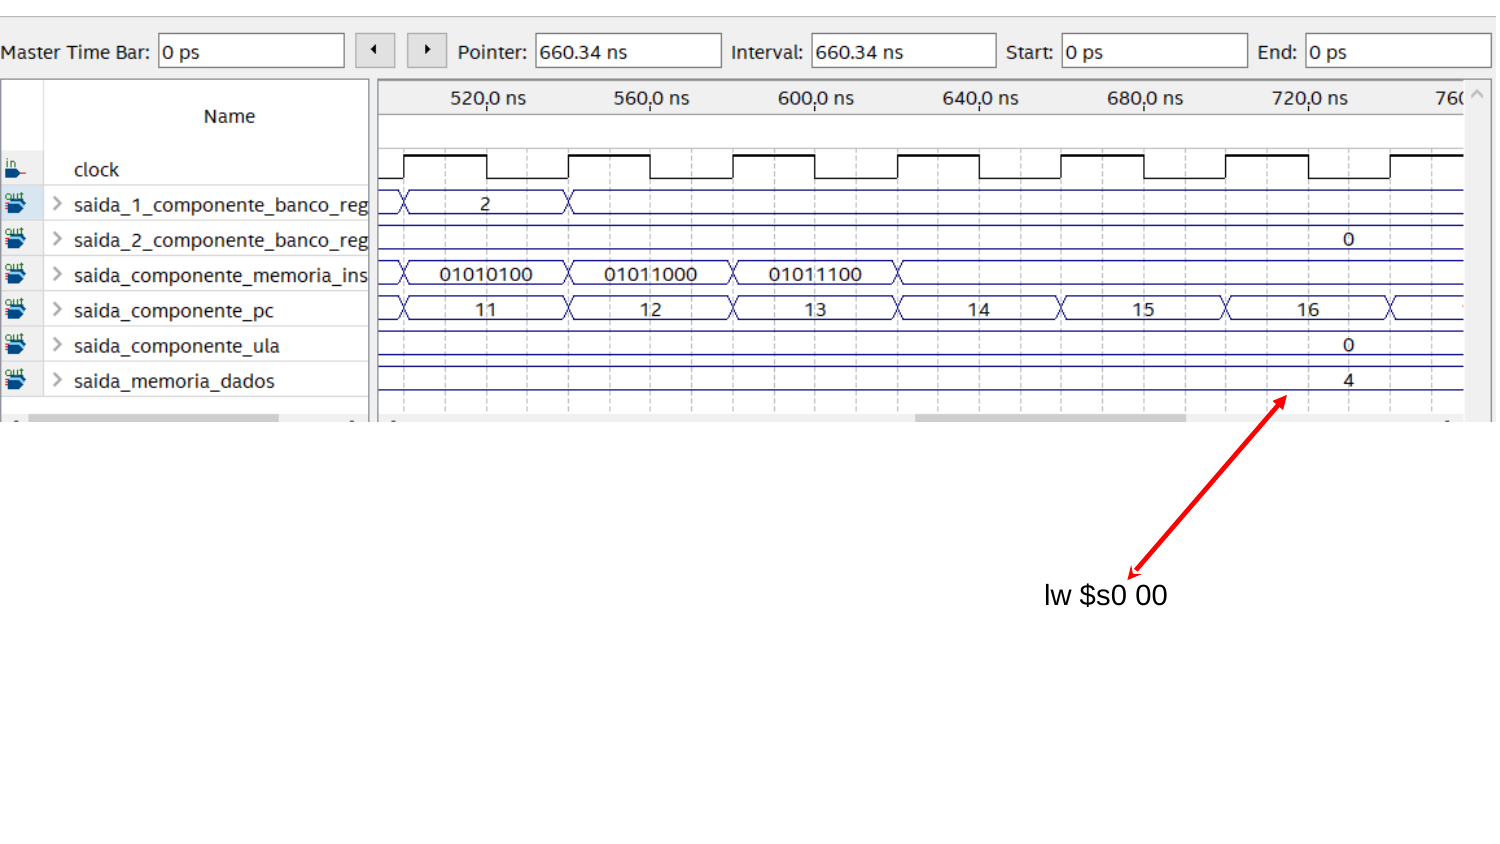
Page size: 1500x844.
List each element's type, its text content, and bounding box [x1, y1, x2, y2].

text_box lw $s0 00 [1029, 555, 1500, 697]
picture [0, 16, 1496, 422]
